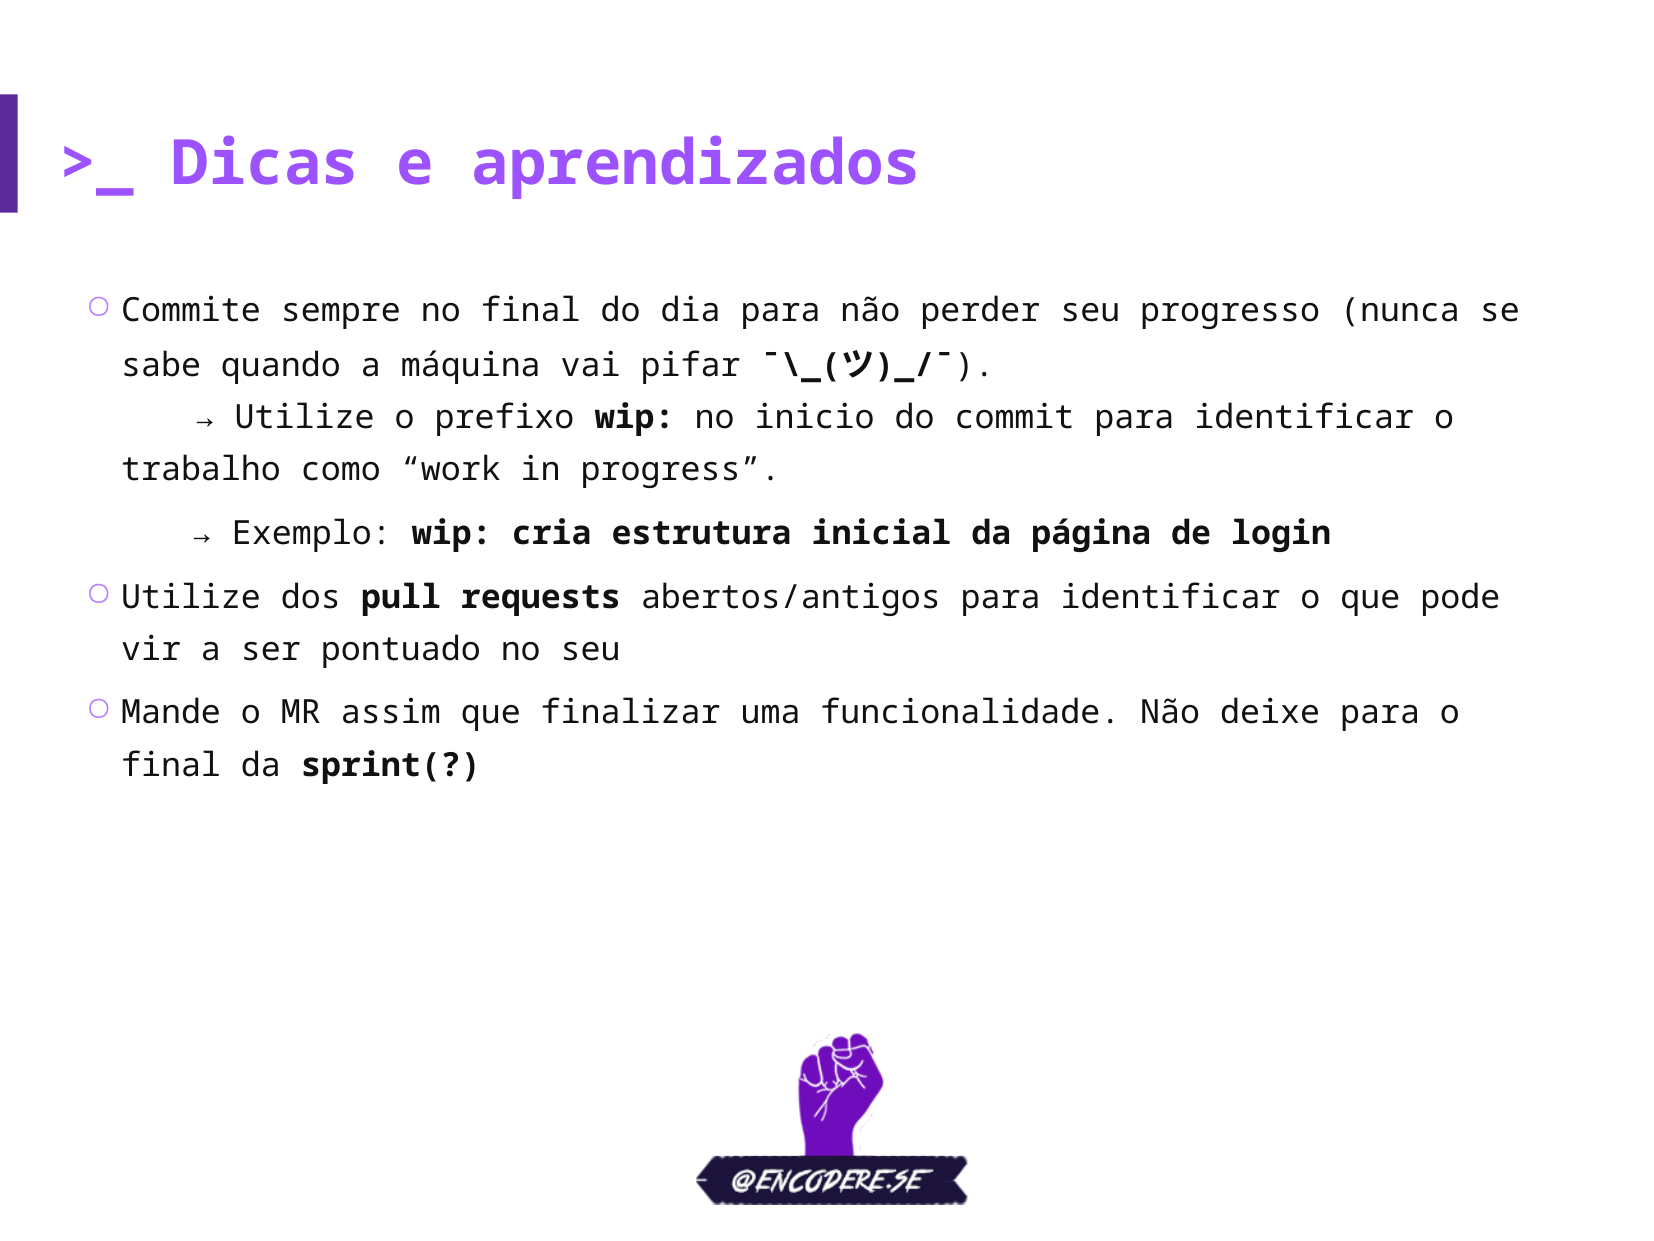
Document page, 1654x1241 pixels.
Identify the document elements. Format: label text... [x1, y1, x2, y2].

text_box Commite sempre no final do dia para não perder seu progresso (nunca se sabe quando a máquina vai pifar ¯\_(ツ)_/¯). → Utilize o prefixo wip: no inicio do commit para identificar o trabalho como “work in progress”. → Exemplo: wip: cria estrutura inicial da página de login Utilize dos pull requests abertos/antigos para identificar o que pode vir a ser pontuado no seu Mande o MR assim que finalizar uma funcionalidade. Não deixe para o final da sprint(?) [70, 271, 1571, 1036]
picture [696, 1036, 969, 1205]
text_box [0, 94, 18, 213]
title >_ Dicas e aprendizados [59, 118, 1548, 273]
